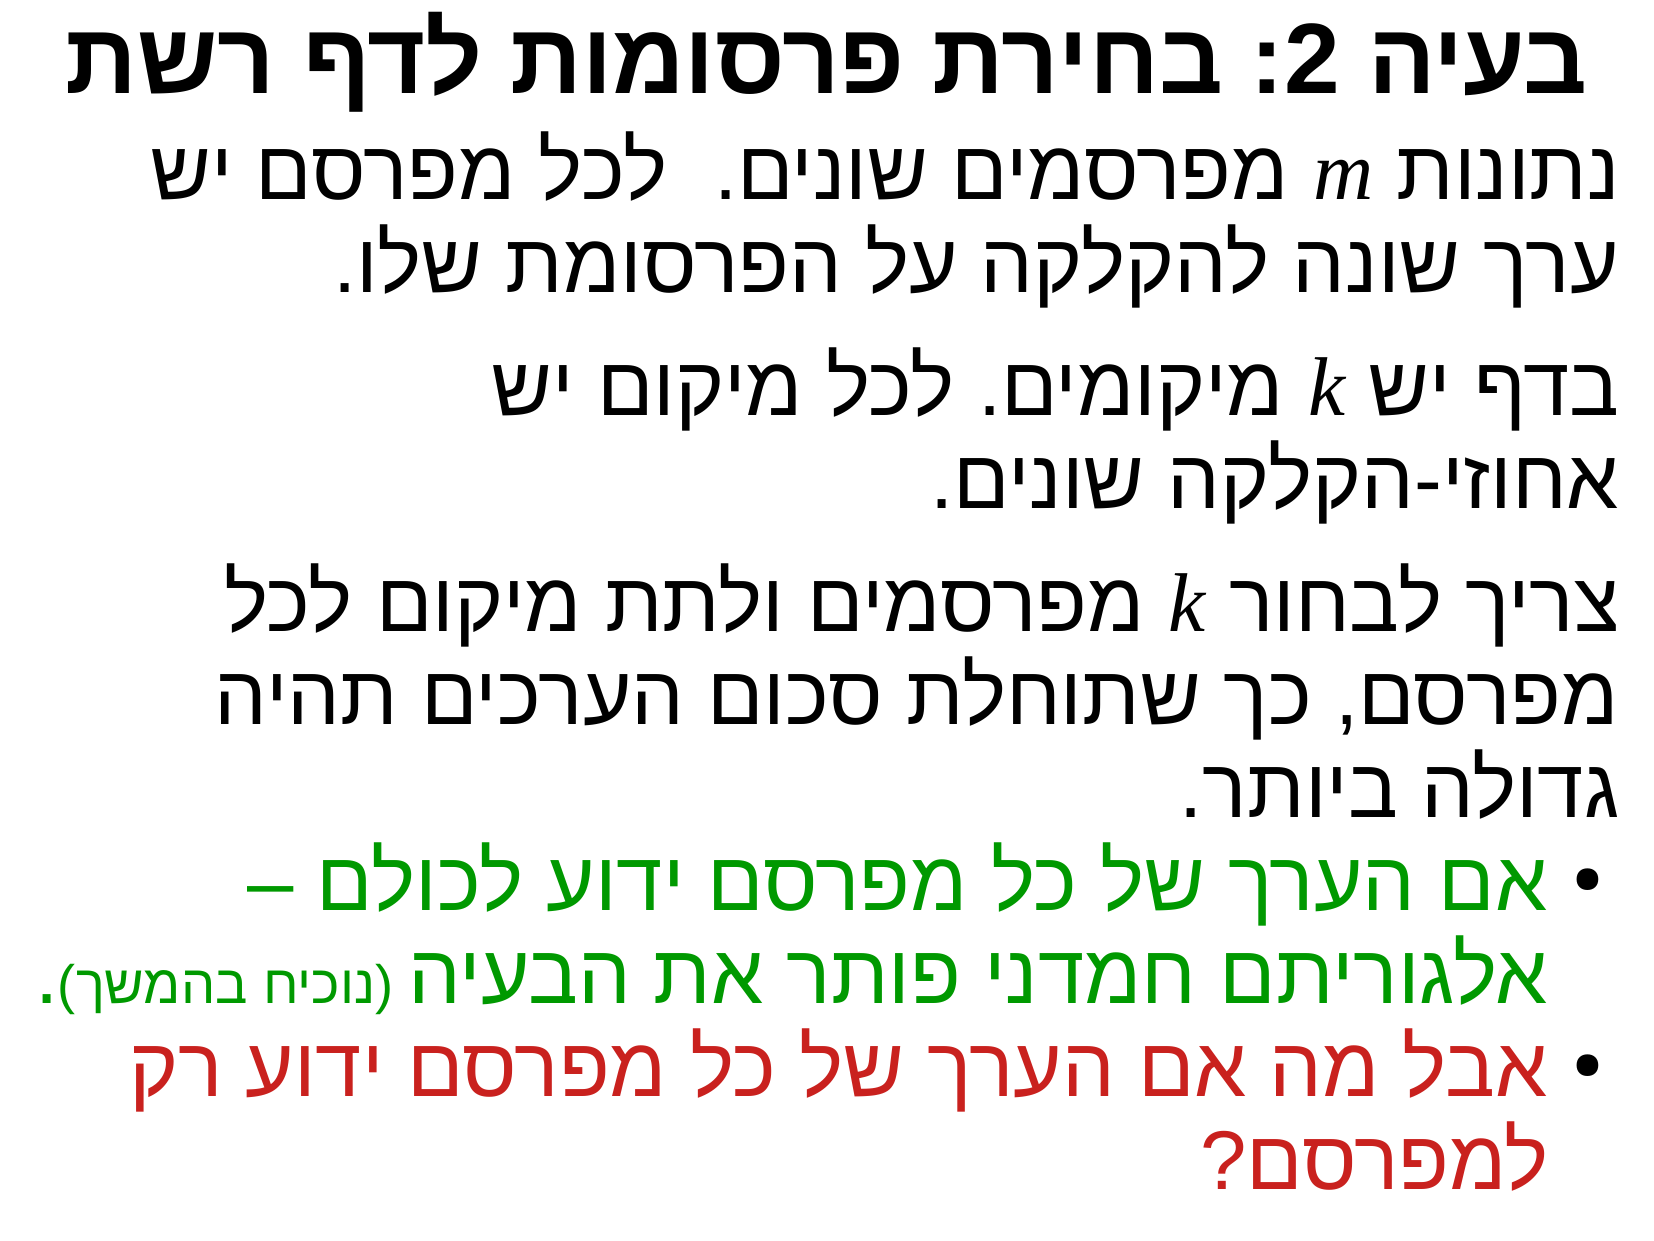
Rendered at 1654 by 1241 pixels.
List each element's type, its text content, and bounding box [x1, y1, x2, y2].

list נתונות m מפרסמים שונים. לכל מפרסם יש ערך שונה להקלקה על הפרסומת שלו. בדף יש k מיקומים. לכל מיקום יש אחוזי-הקלקה שונים. צריך לבחור k מפרסמים ולתת מיקום לכל מפרסם, כך שתוחלת סכום הערכים תהיה גדולה ביותר. אם הערך של כל מפרסם ידוע לכולם – אלגוריתם חמדני פותר את הבעיה (נוכיח בהמשך). אבל מה אם הערך של כל מפרסם ידוע רק למפרסם? [28, 124, 1621, 984]
title בעיה 2: בחירת פרסומות לדף רשת [0, 0, 1654, 166]
